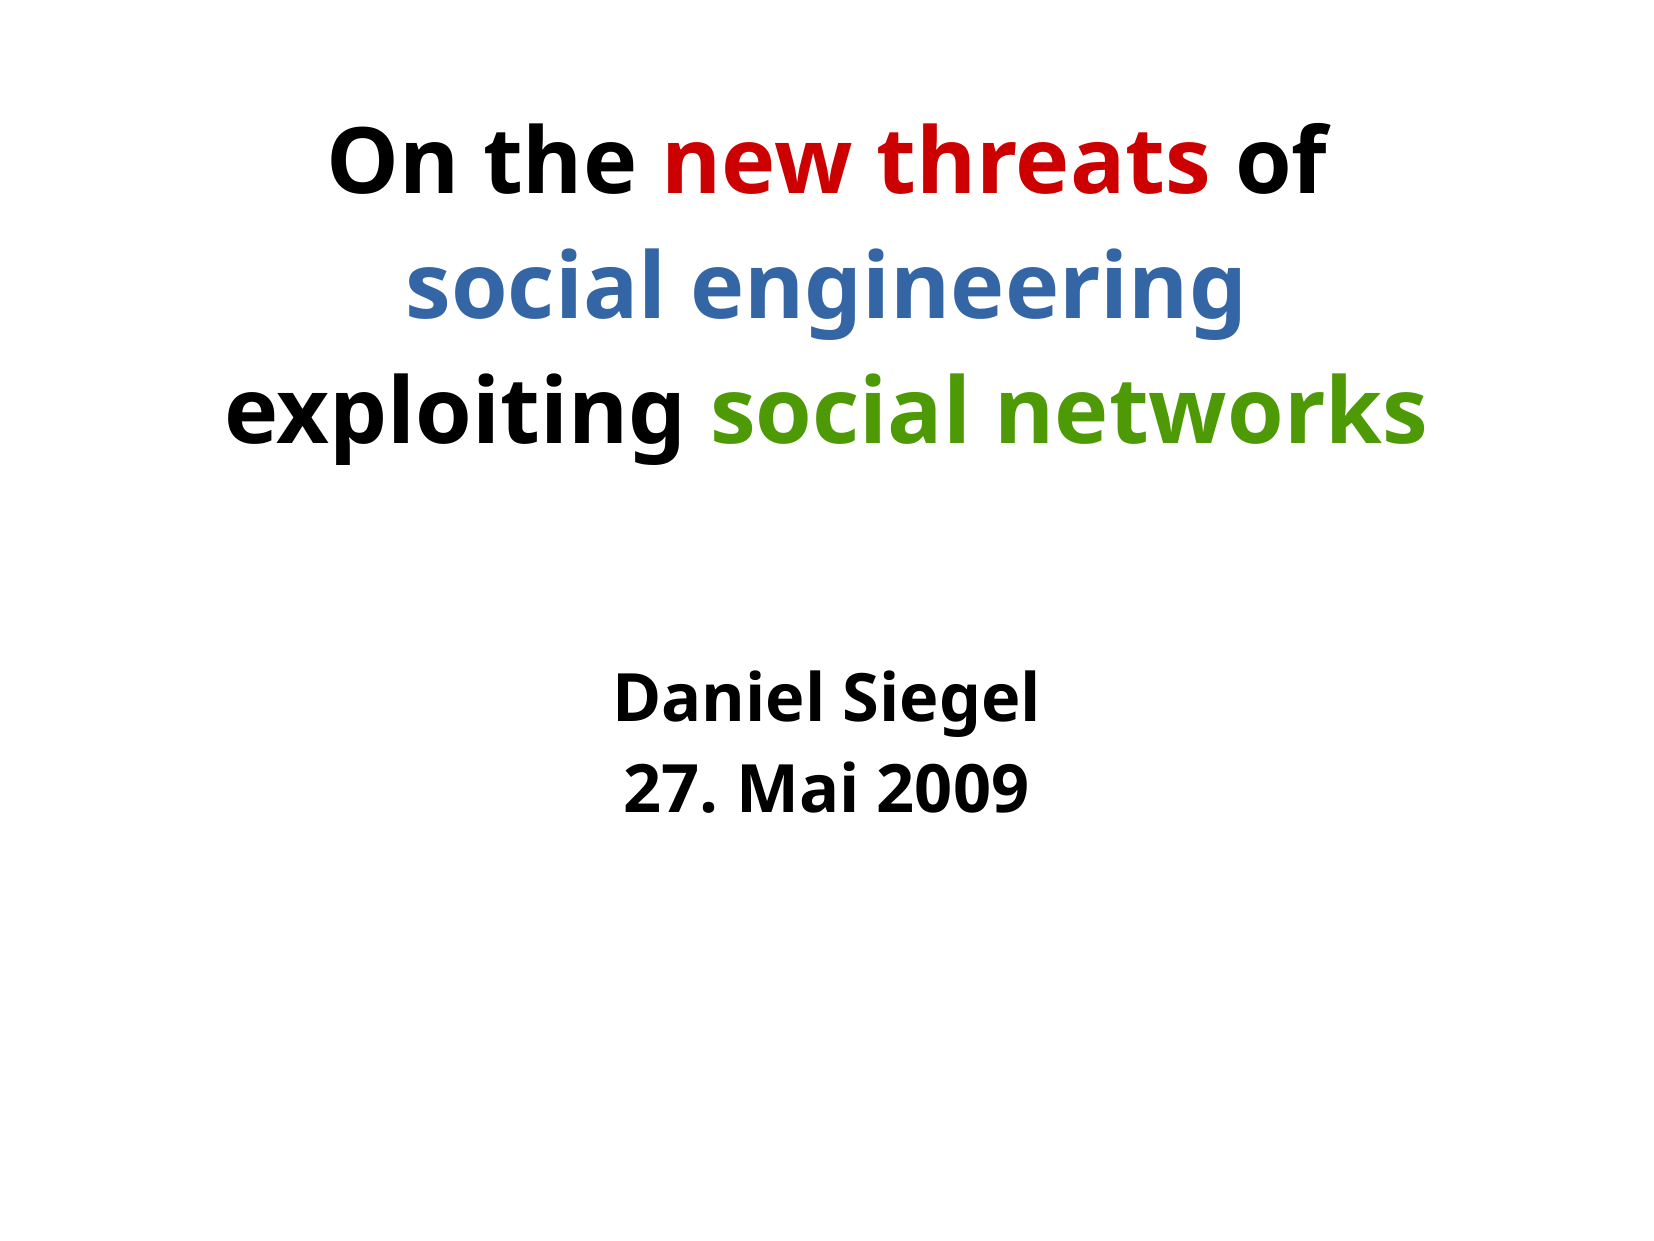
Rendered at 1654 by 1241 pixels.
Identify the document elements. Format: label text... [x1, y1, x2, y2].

title On the new threats of social engineering exploiting social networks [82, 61, 1571, 338]
subtitle Daniel Siegel 27. Mai 2009 [82, 338, 1571, 1143]
